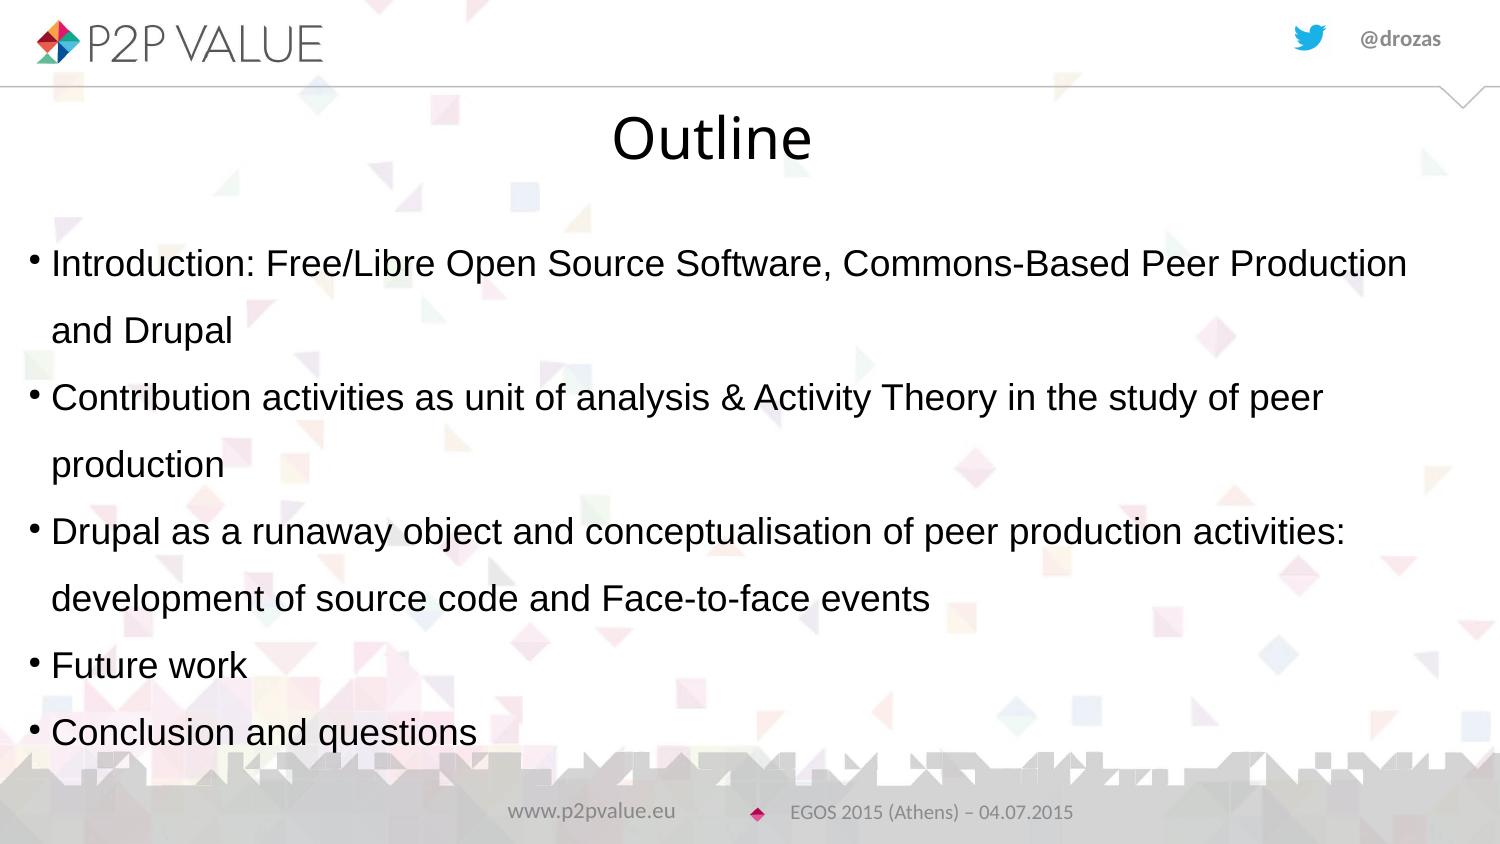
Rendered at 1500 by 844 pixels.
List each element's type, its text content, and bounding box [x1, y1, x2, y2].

subtitle Introduction: Free/Libre Open Source Software, Commons-Based Peer Production and Drupal Contribution activities as unit of analysis & Activity Theory in the study of peer production Drupal as a runaway object and conceptualisation of peer production activities: development of source code and Face-to-face events Future work Conclusion and questions [15, 210, 1496, 766]
text_box EGOS 2015 (Athens) – 04.07.2015 [777, 788, 1470, 834]
text_box www.p2pvalue.eu [501, 789, 720, 829]
text_box @drozas [1333, 15, 1455, 60]
picture [0, 0, 1500, 844]
title Outline [60, 92, 1366, 181]
